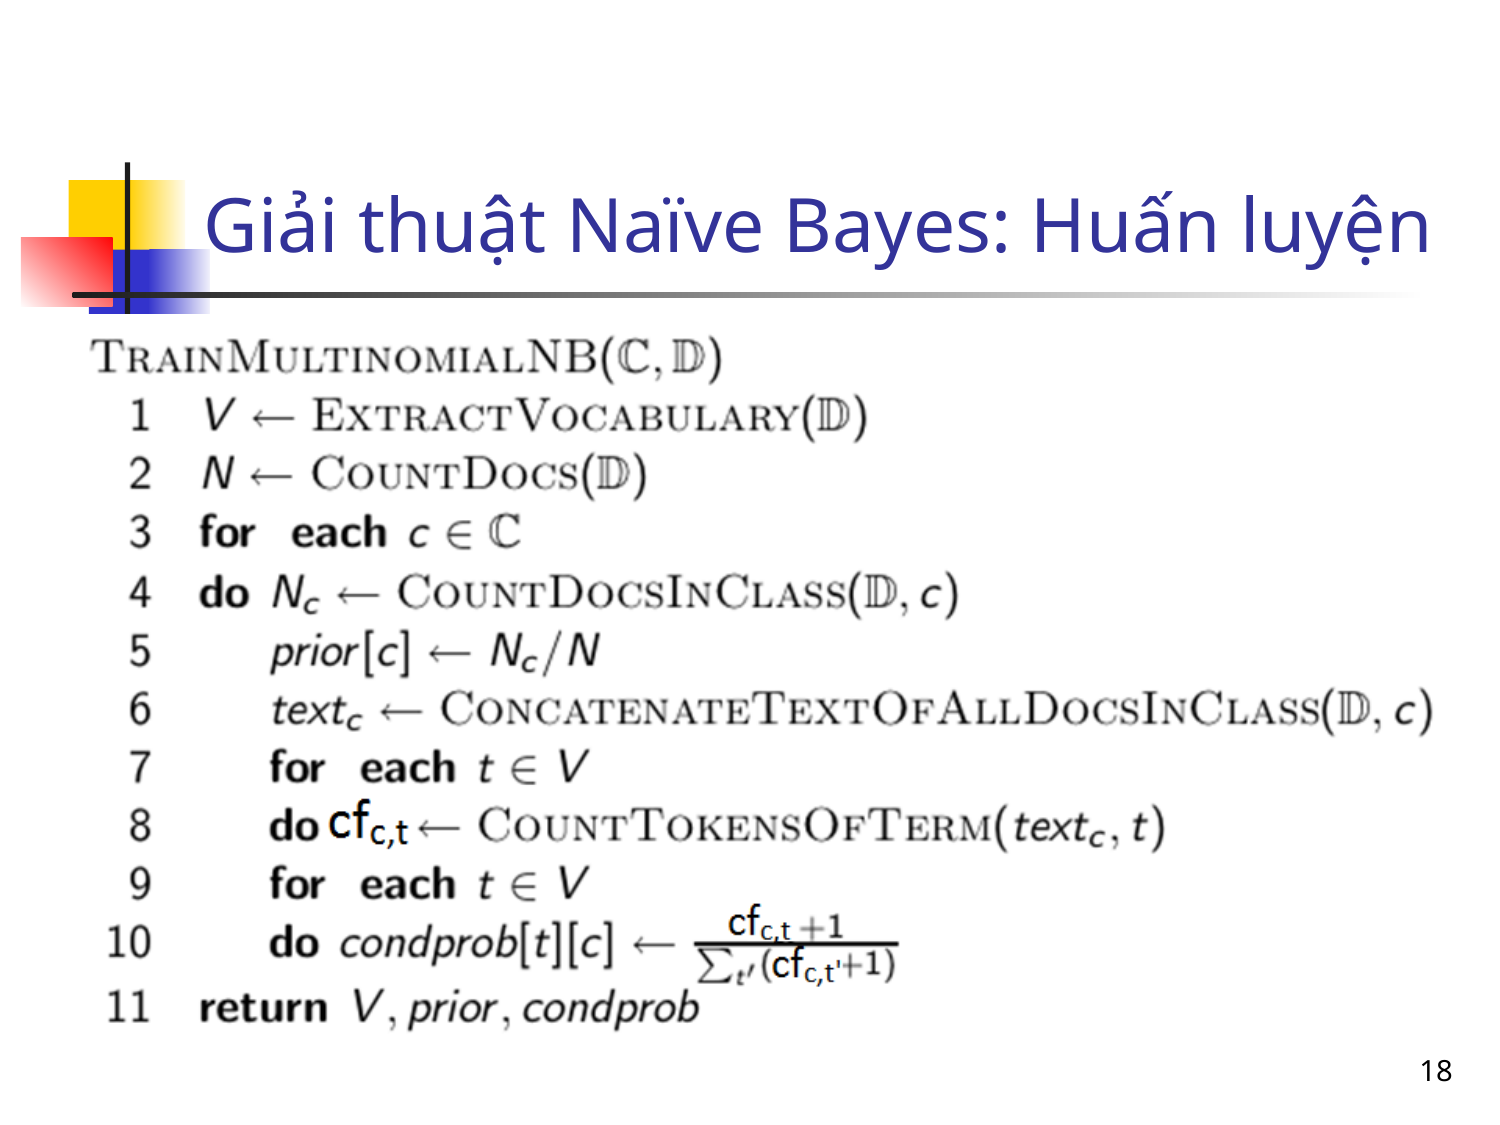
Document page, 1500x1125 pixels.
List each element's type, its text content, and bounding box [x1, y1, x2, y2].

slide_number <number> [1155, 1024, 1468, 1100]
picture [88, 314, 1445, 1037]
title Giải thuật Naïve Bayes: Huấn luyện [188, 35, 1468, 275]
